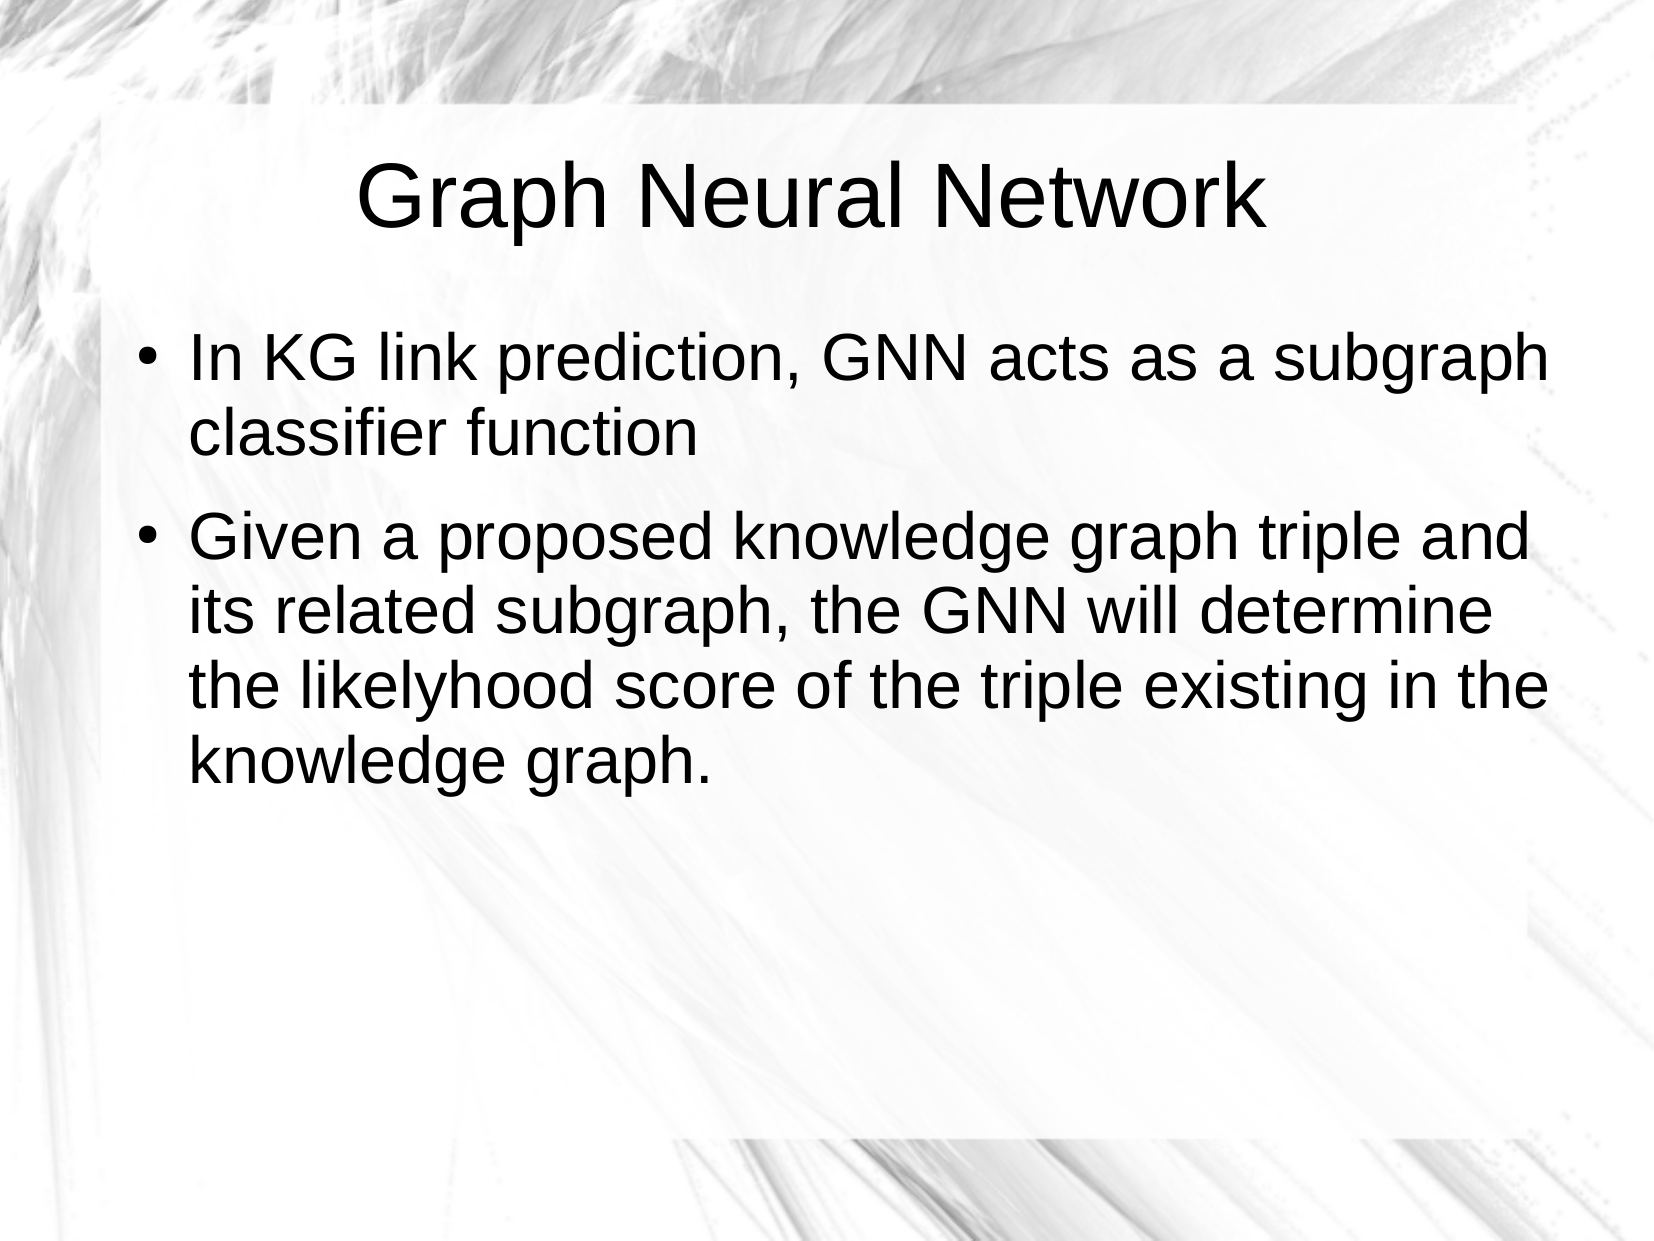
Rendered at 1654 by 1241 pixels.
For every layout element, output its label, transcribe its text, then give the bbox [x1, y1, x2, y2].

list In KG link prediction, GNN acts as a subgraph classifier function Given a proposed knowledge graph triple and its related subgraph, the GNN will determine the likelyhood score of the triple existing in the knowledge graph. [118, 319, 1571, 945]
picture [0, 0, 1654, 1241]
title Graph Neural Network [118, 112, 1506, 281]
